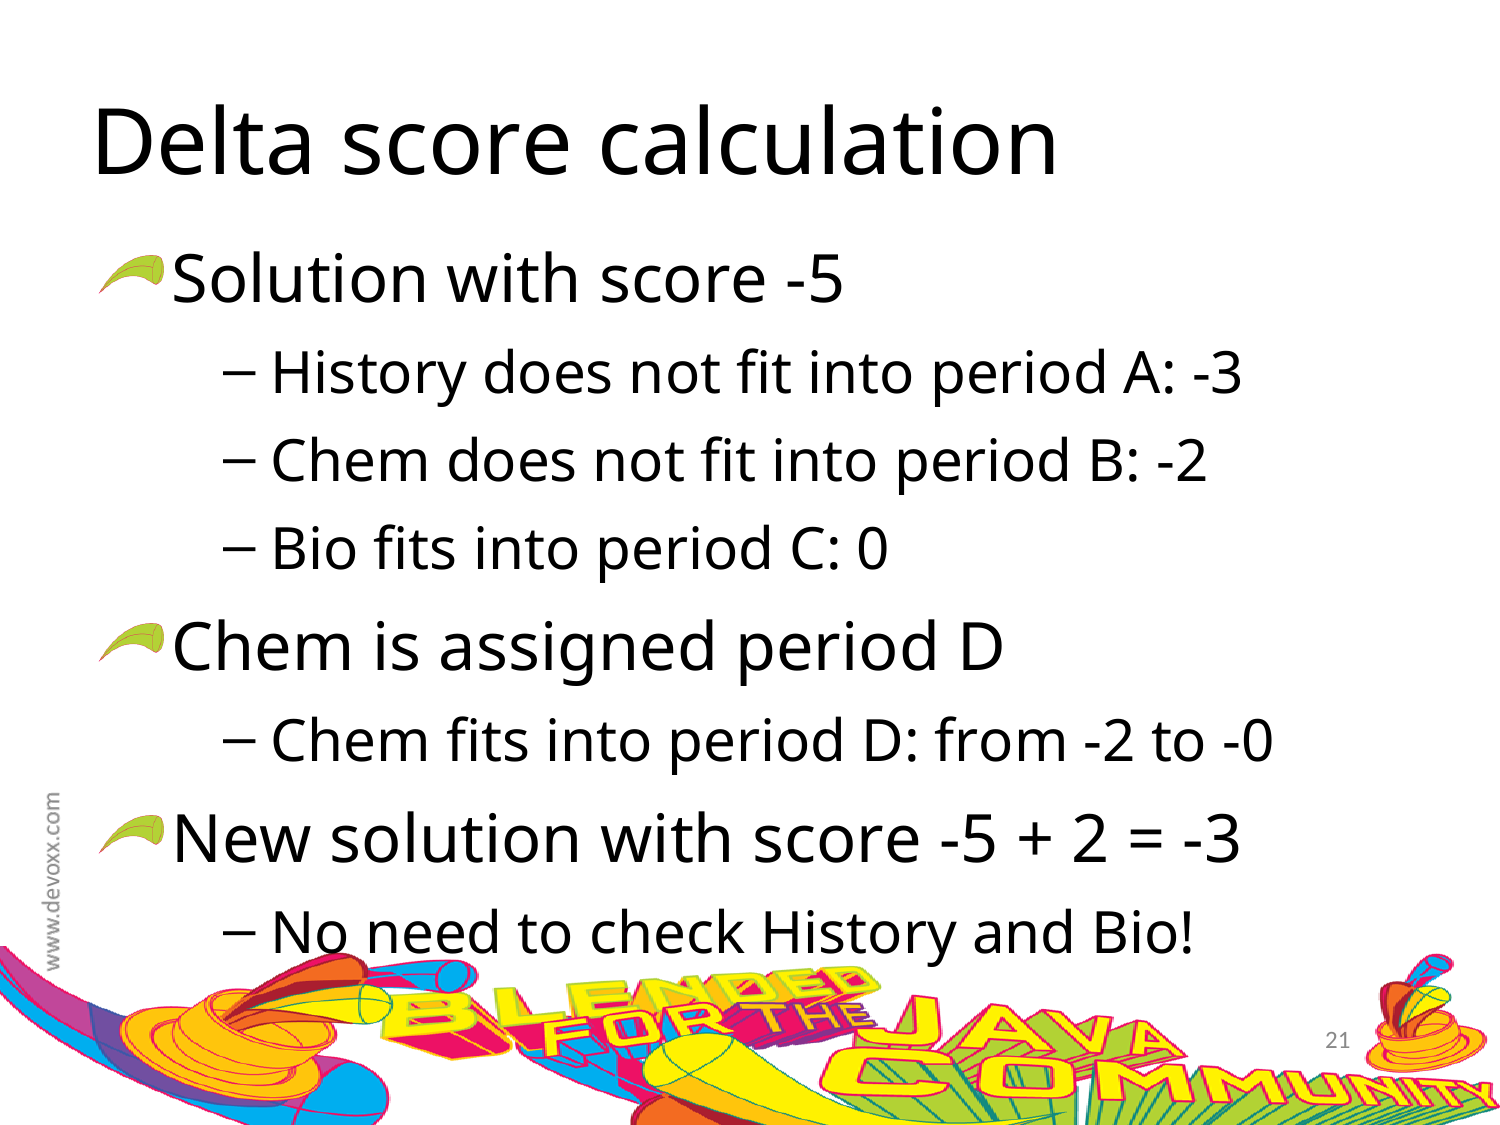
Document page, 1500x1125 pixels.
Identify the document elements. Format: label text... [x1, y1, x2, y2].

title Delta score calculation [75, 45, 1426, 224]
list Solution with score -5 History does not fit into period A: -3 Chem does not fit into period B: -2 Bio fits into period C: 0 Chem is assigned period D Chem fits into period D: from -2 to -0 New solution with score -5 + 2 = -3 No need to check History and Bio! [75, 224, 1463, 990]
picture [0, 757, 1500, 1125]
